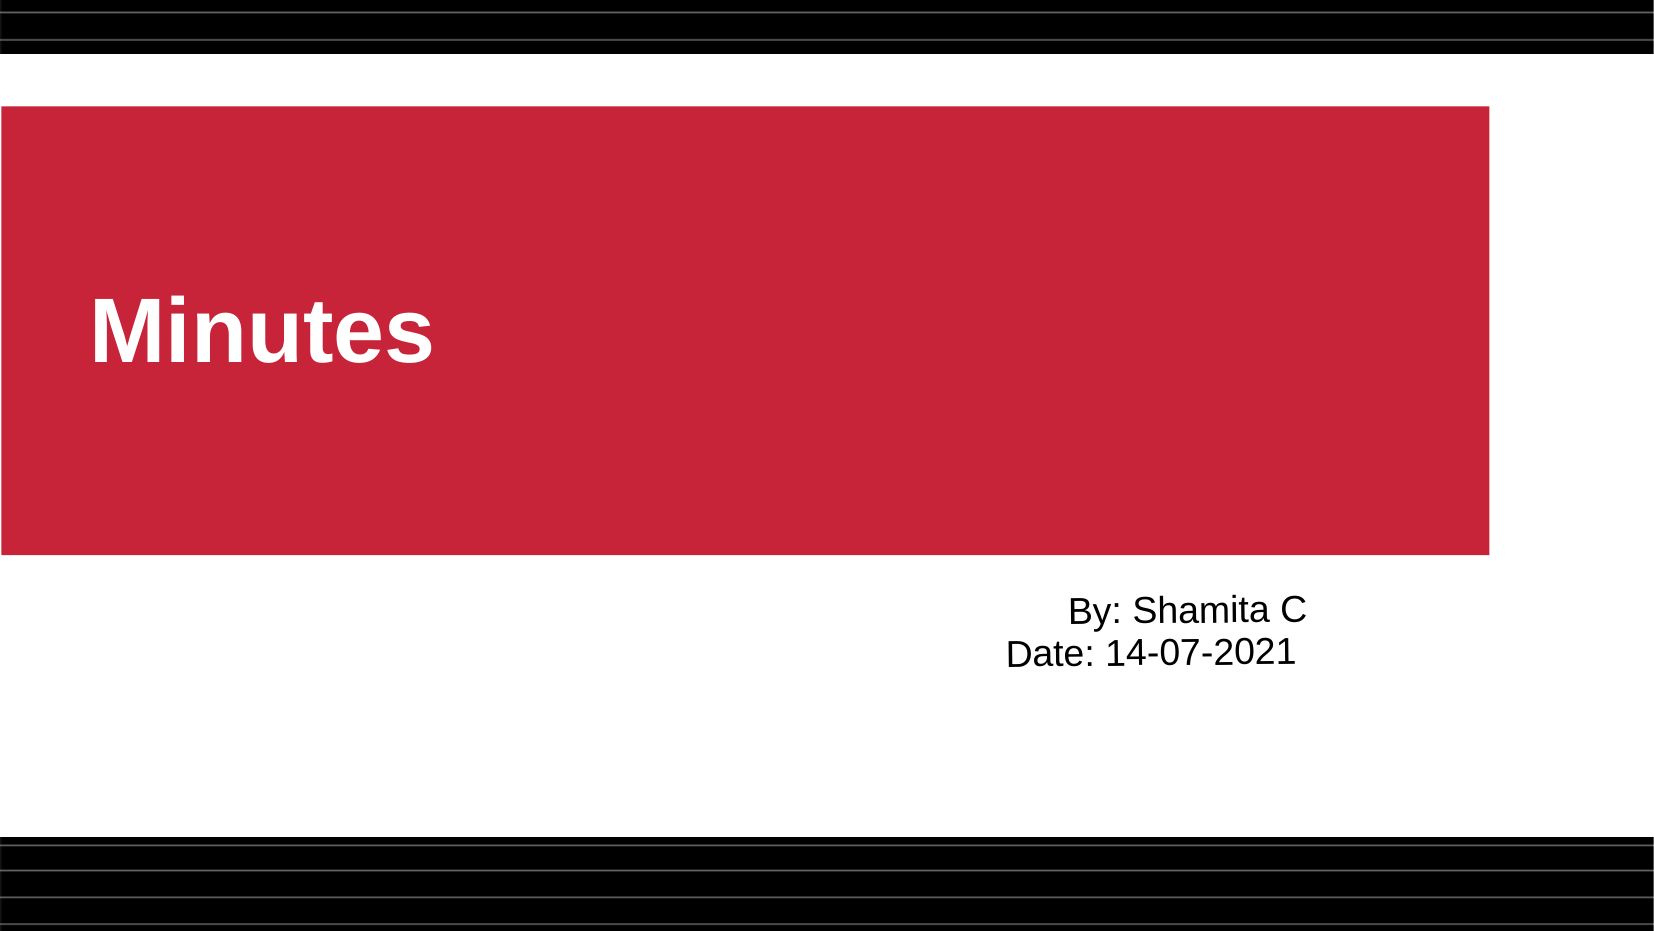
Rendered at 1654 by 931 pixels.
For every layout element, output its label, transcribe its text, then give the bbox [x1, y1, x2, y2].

title Minutes [1, 106, 1490, 556]
picture [0, 0, 1654, 54]
subtitle By: Shamita C Date: 14-07-2021 [624, 587, 1336, 714]
picture [0, 837, 1654, 931]
